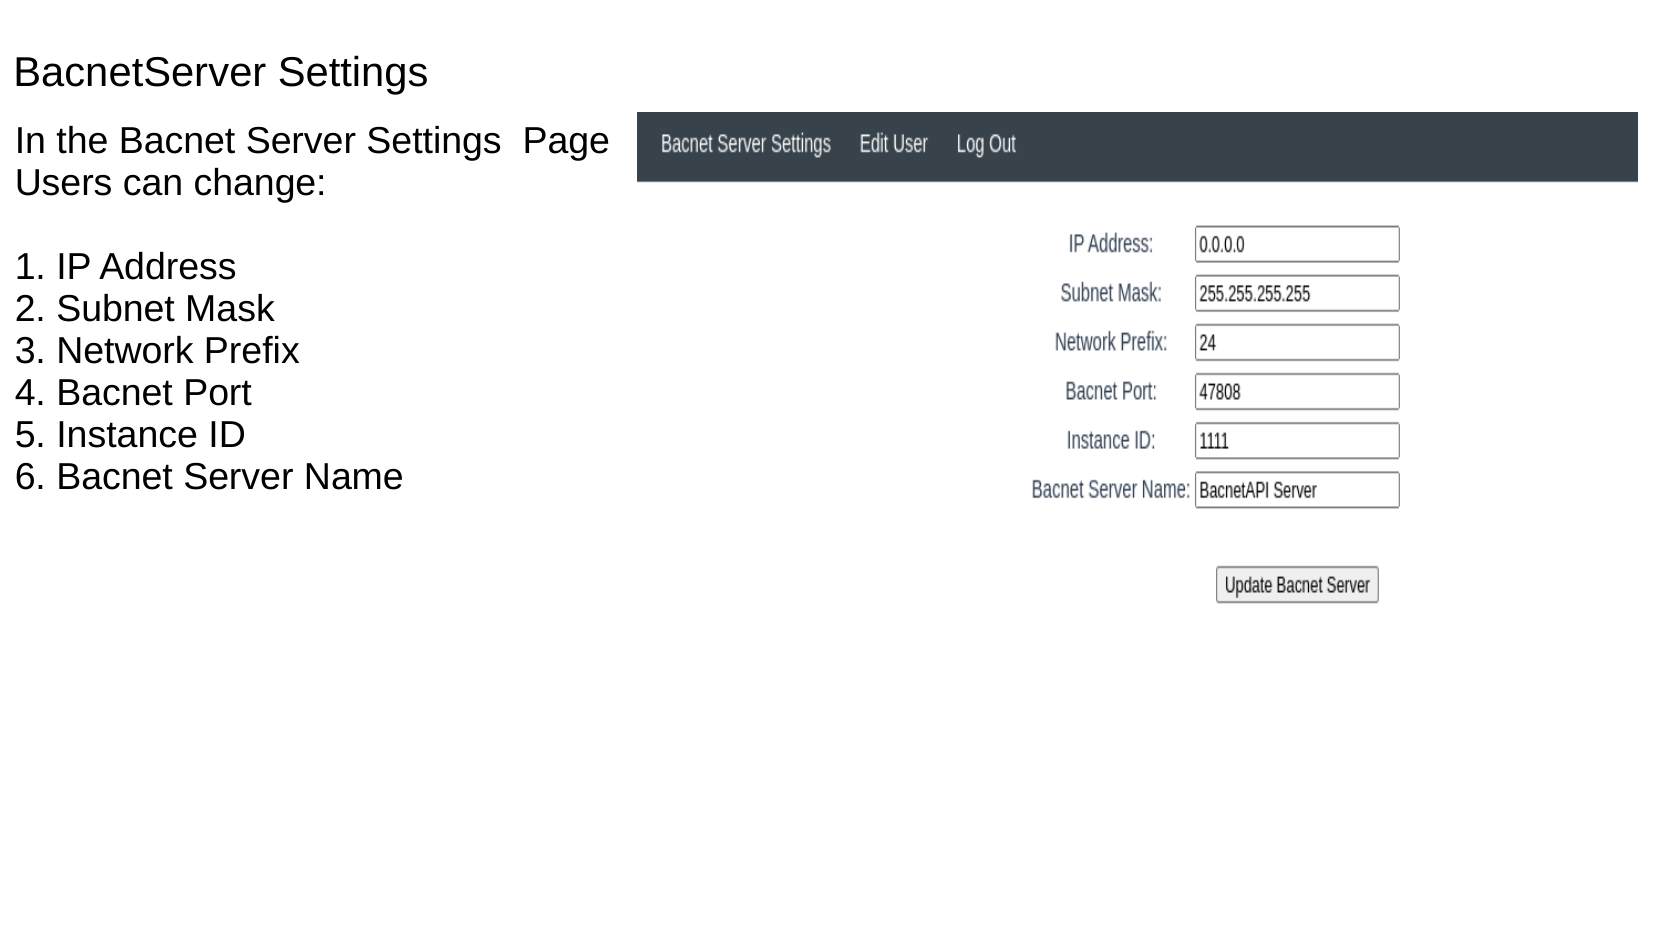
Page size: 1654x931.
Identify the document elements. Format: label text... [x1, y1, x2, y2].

title BacnetServer Settings [0, 0, 555, 112]
picture [637, 112, 1638, 901]
text_box In the Bacnet Server Settings Page Users can change: 1. IP Address 2. Subnet Mask 3. Network Prefix 4. Bacnet Port 5. Instance ID 6. Bacnet Server Name [0, 112, 638, 506]
